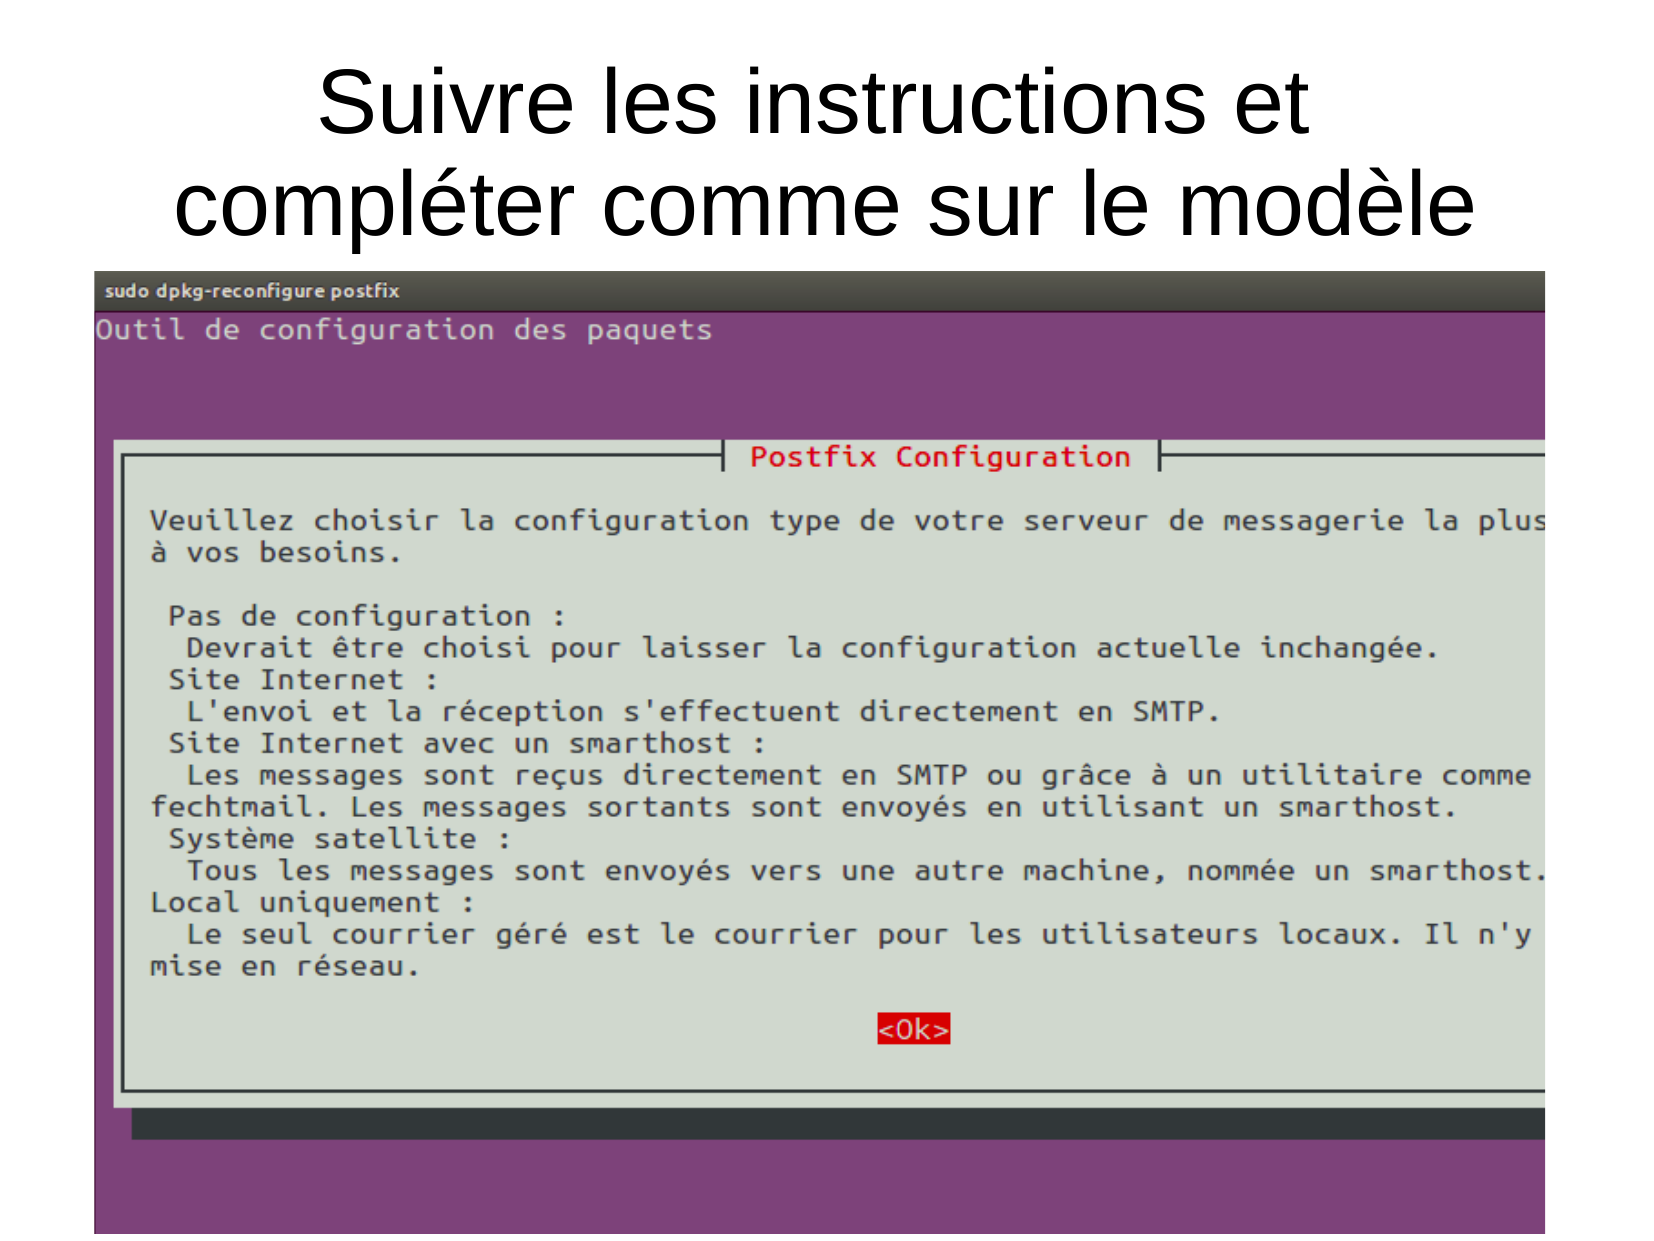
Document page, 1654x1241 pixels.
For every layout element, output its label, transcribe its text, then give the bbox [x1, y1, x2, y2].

picture [94, 271, 1546, 1234]
title Suivre les instructions et compléter comme sur le modèle [82, 49, 1571, 257]
